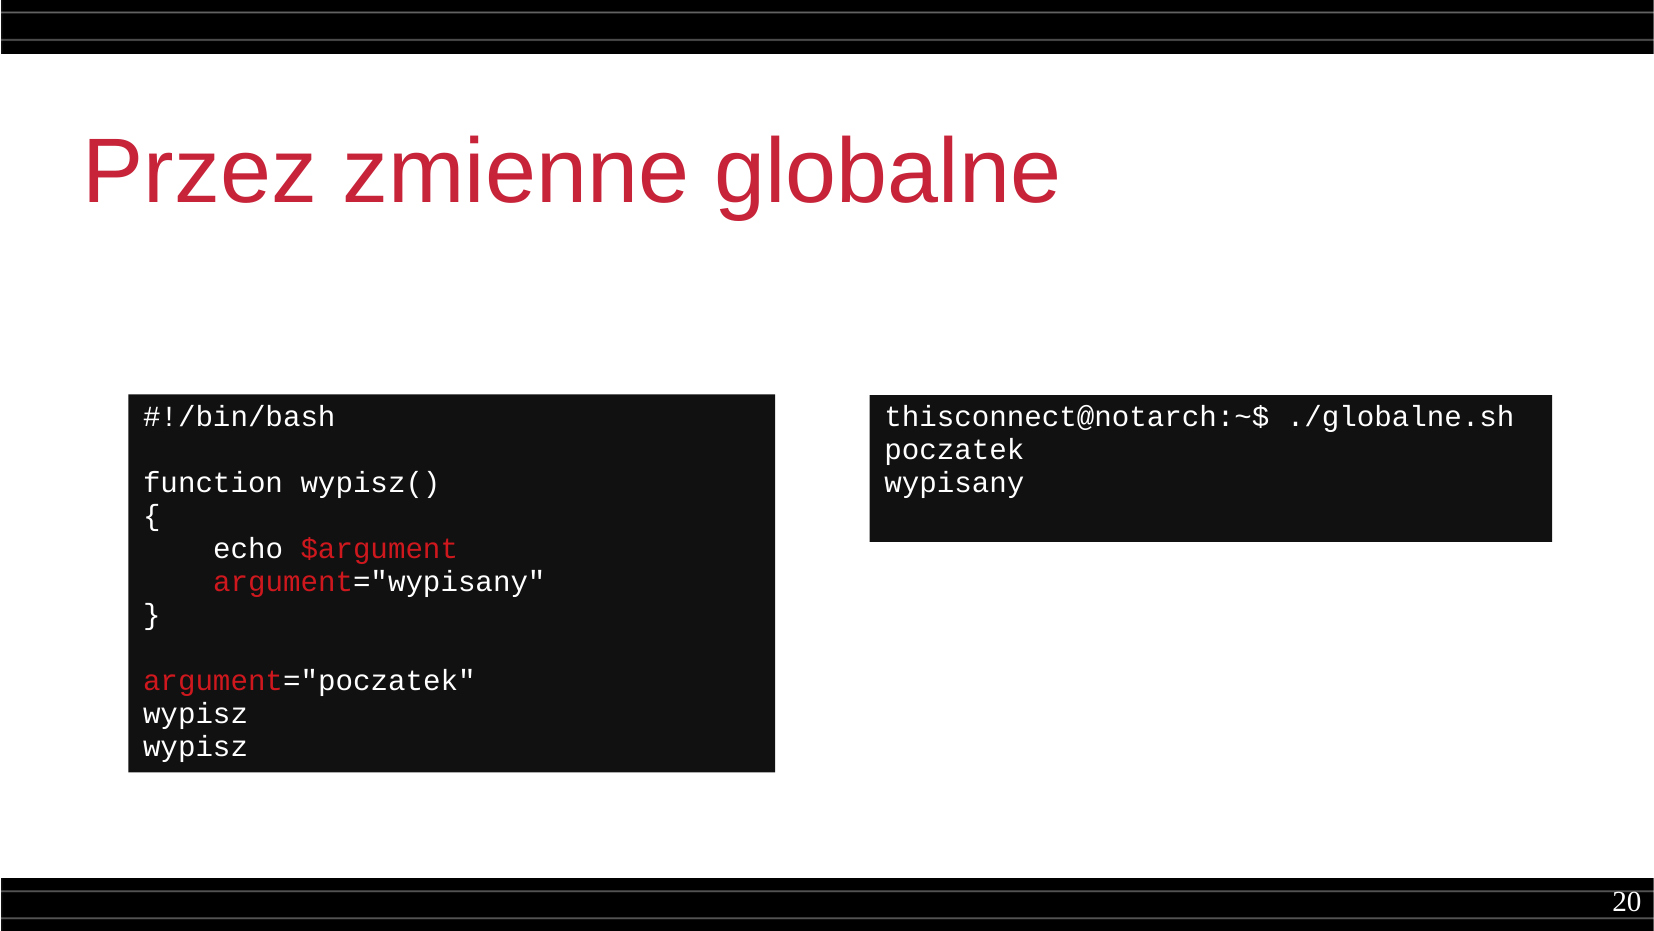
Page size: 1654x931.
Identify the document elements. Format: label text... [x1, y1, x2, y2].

picture [1, 878, 1654, 931]
text_box #!/bin/bash function wypisz() { echo $argument argument="wypisany" } argument="poczatek" wypisz wypisz [128, 394, 776, 773]
title Przez zmienne globalne [82, 92, 1571, 249]
picture [1, 0, 1654, 54]
text_box thisconnect@notarch:~$ ./globalne.sh poczatek wypisany [869, 395, 1553, 542]
